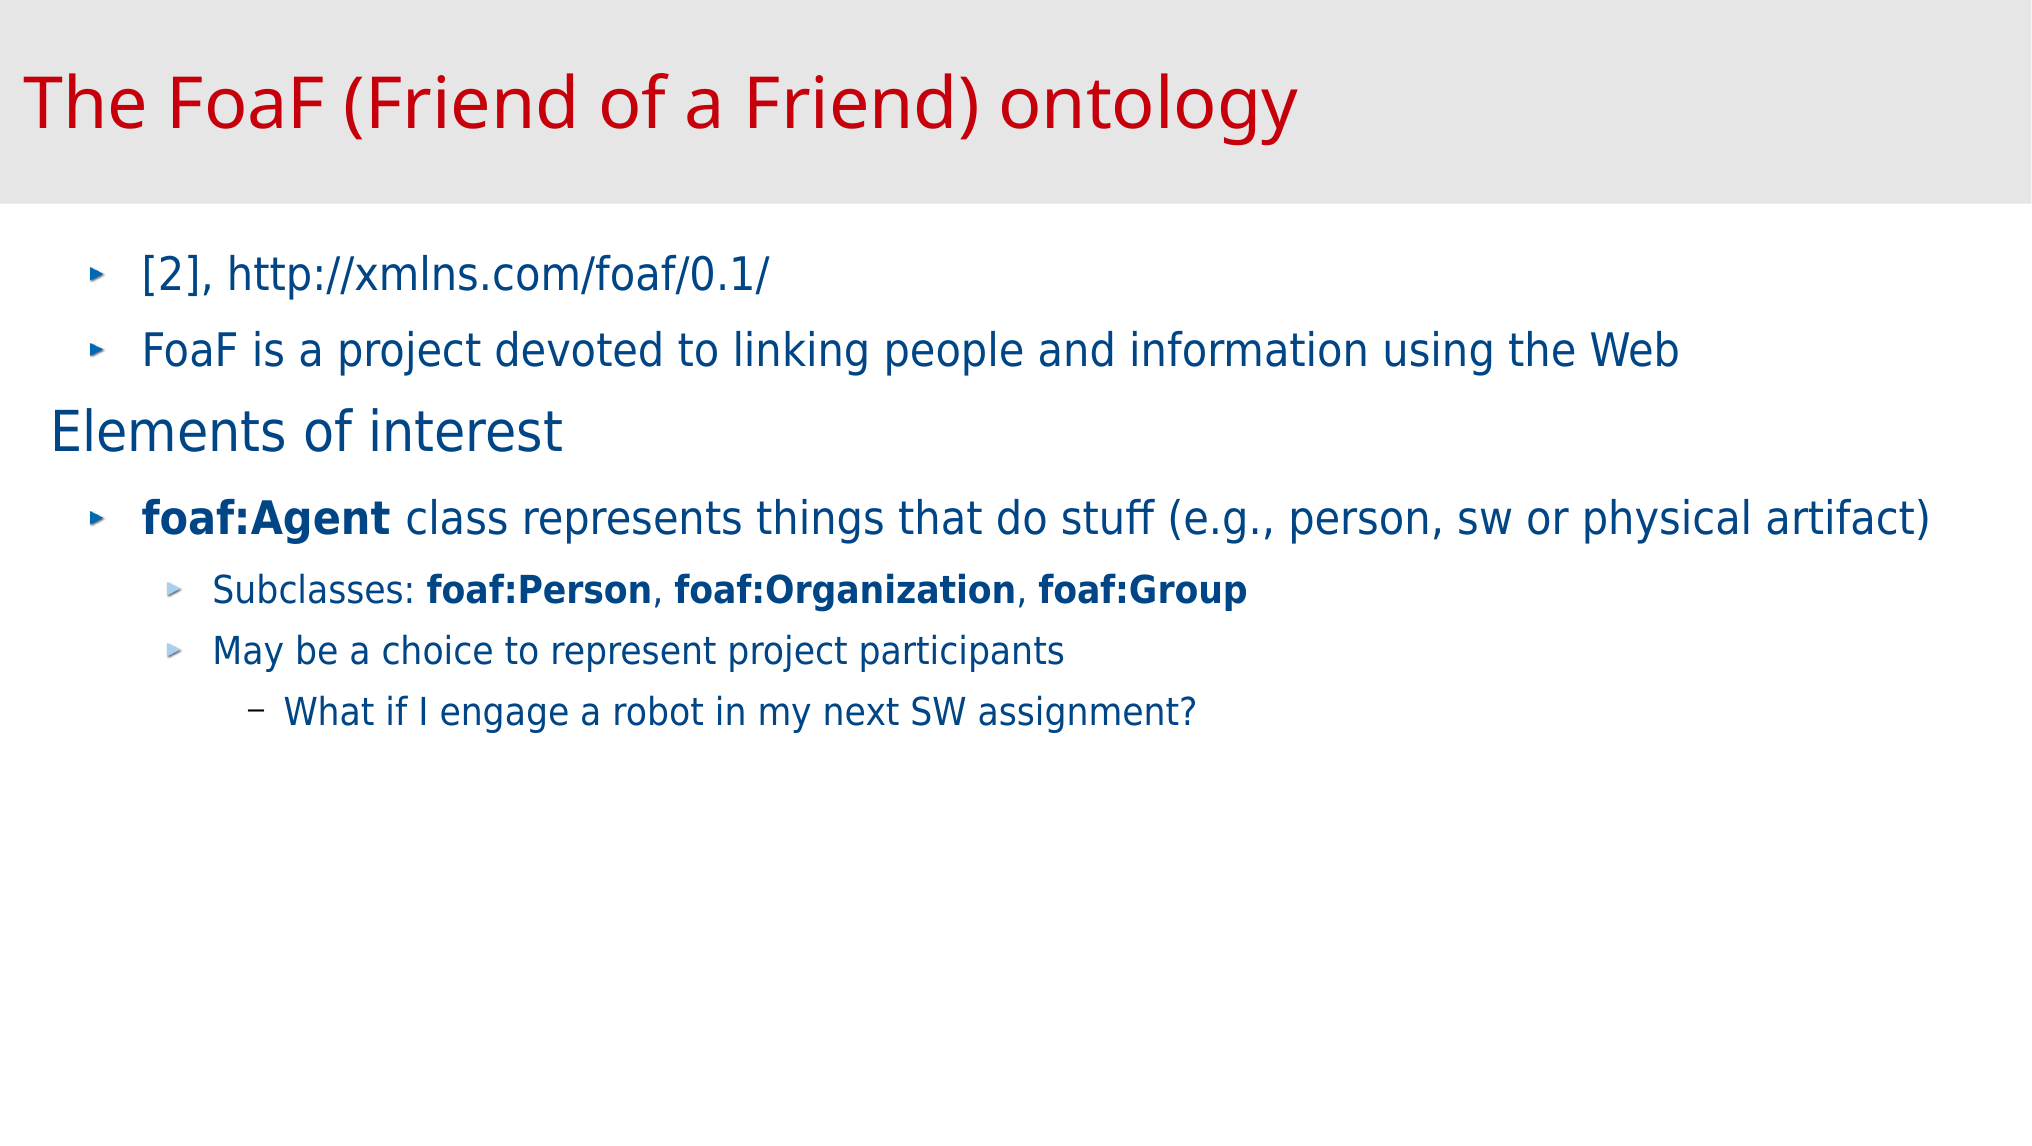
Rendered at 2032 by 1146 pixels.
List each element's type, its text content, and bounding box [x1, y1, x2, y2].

title The FoaF (Friend of a Friend) ontology [0, 0, 2032, 204]
list [2], http://xmlns.com/foaf/0.1/‎ FoaF is a project devoted to linking people and information using the Web Elements of interest foaf:Agent class represents things that do stuff (e.g., person, sw or physical artifact) Subclasses: foaf:Person, foaf:Organization, foaf:Group May be a choice to represent project participants What if I engage a robot in my next SW assignment? [0, 247, 2032, 967]
